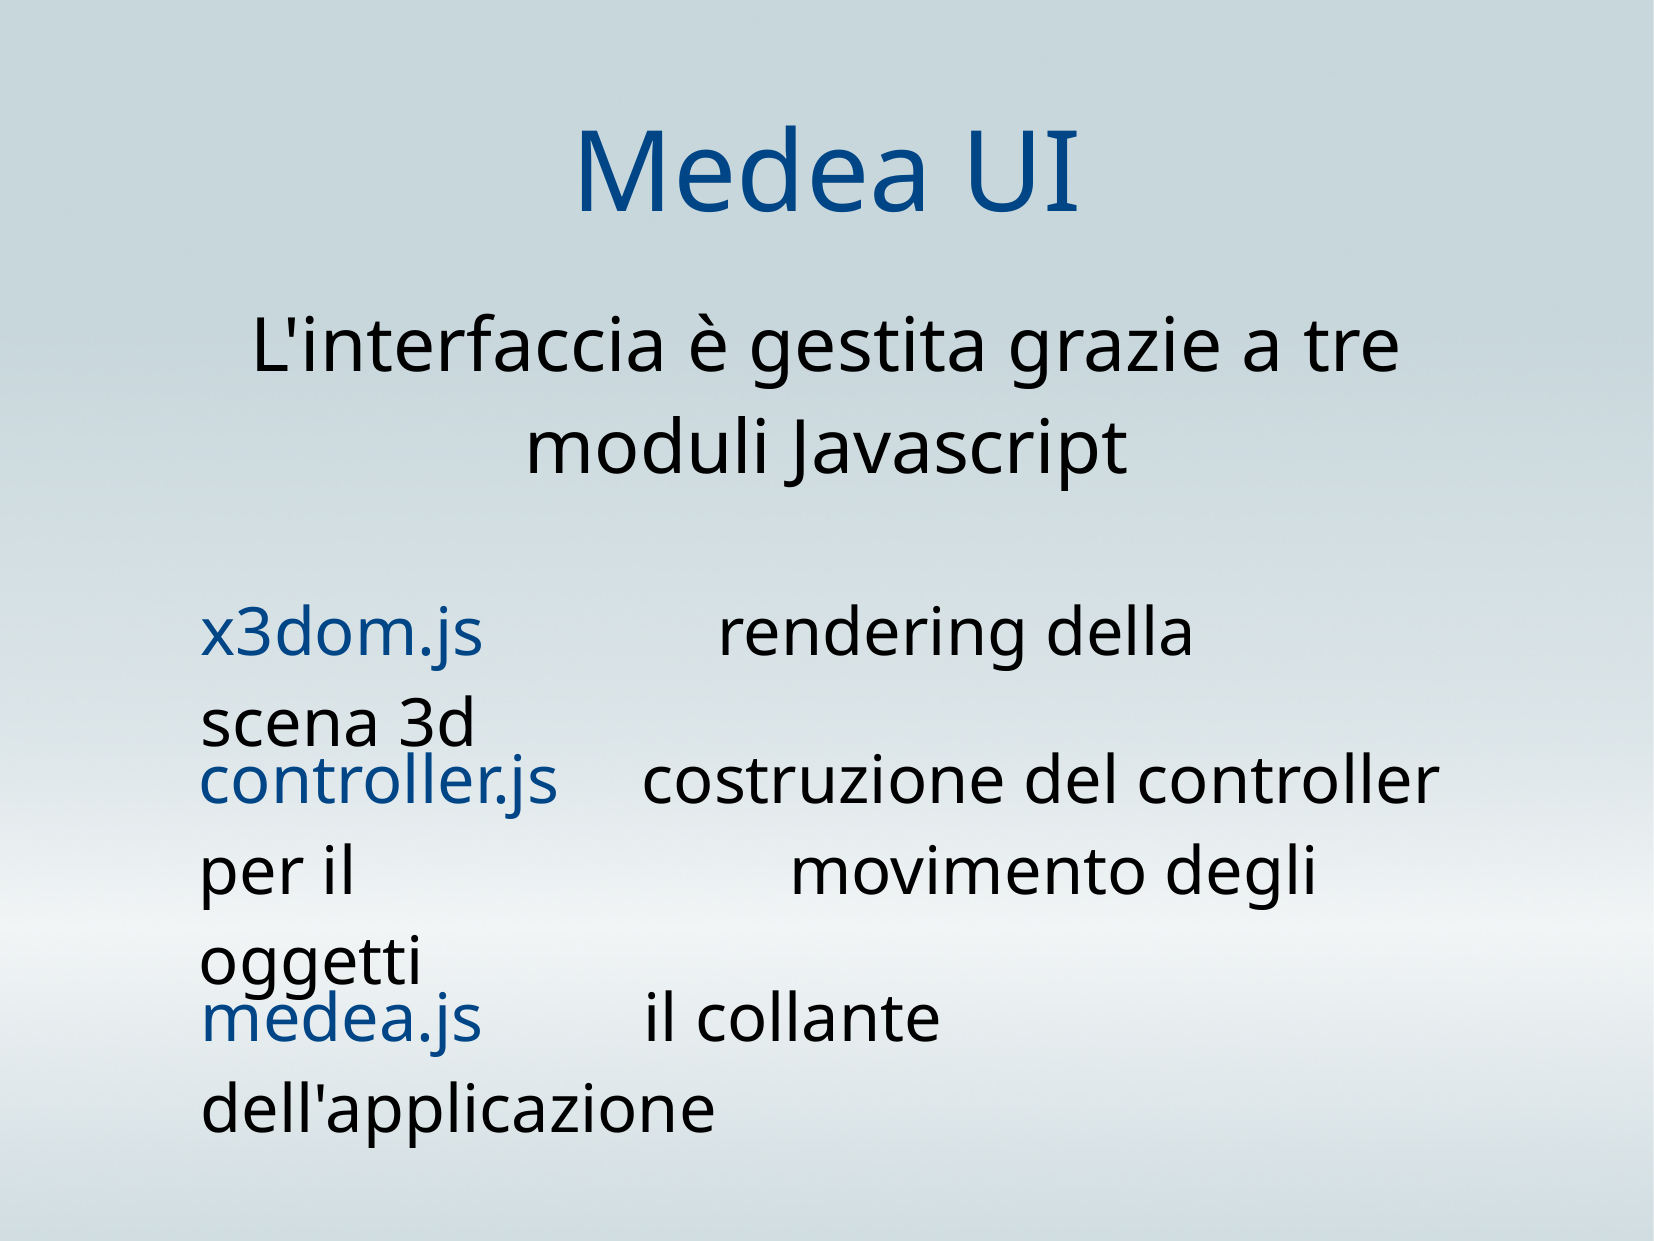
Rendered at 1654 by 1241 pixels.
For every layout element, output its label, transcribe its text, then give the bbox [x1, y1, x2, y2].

picture [0, 0, 1654, 1241]
text_box controller.js costruzione del controller per il movimento degli oggetti [184, 724, 1536, 938]
text_box Medea UI [410, 83, 1244, 256]
text_box medea.js il collante dell'applicazione [185, 962, 1447, 1099]
text_box x3dom.js rendering della scena 3d [185, 576, 1346, 697]
text_box L'interfaccia è gestita grazie a tre moduli Javascript [138, 283, 1515, 508]
